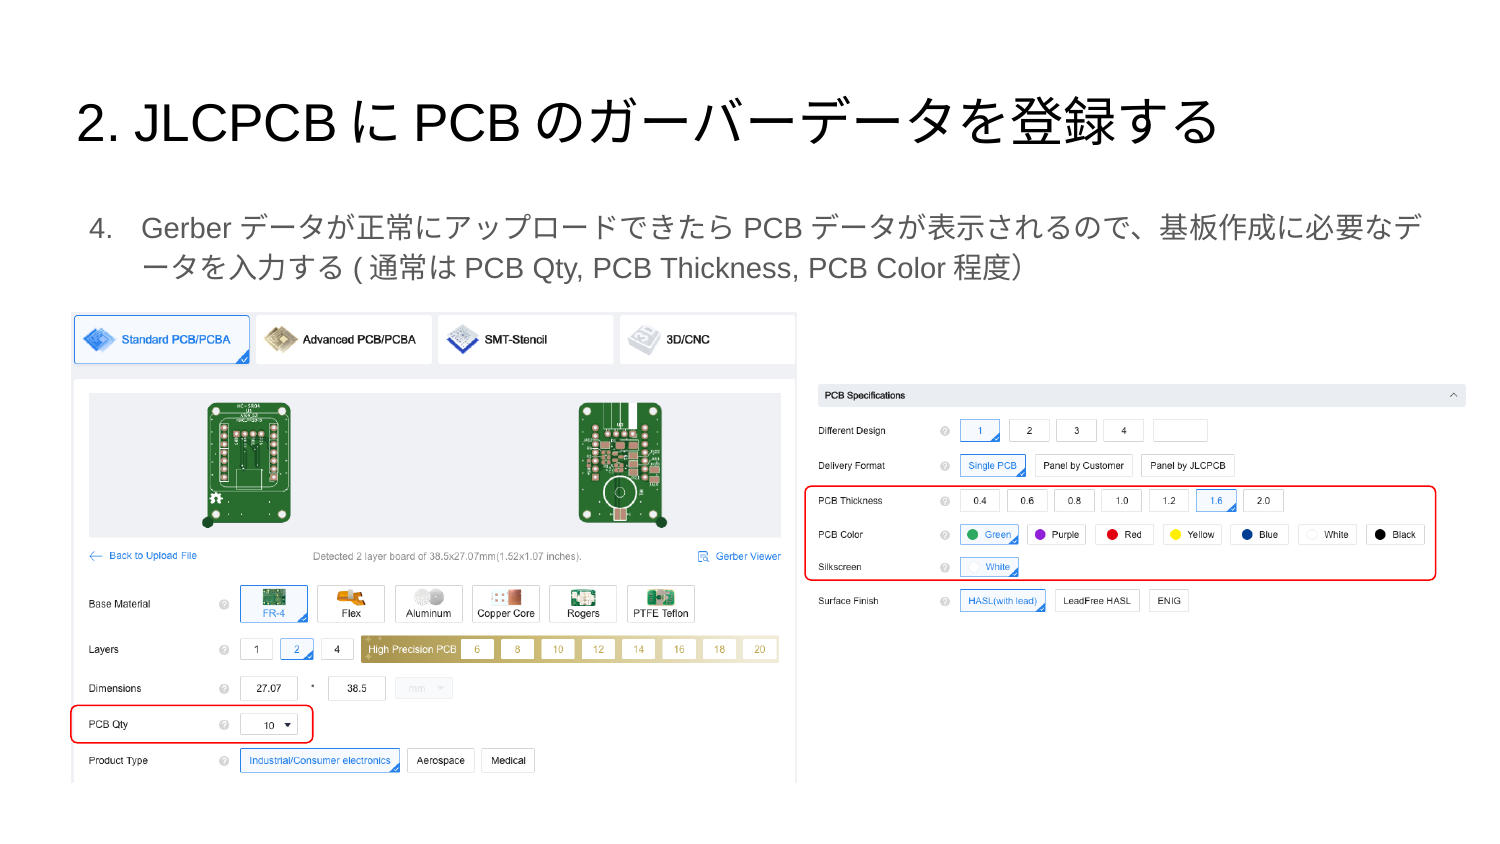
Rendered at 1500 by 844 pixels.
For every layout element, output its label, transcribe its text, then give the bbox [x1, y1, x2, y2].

picture [71, 312, 797, 783]
list Gerberデータが正常にアップロードできたらPCBデータが表示されるので、基板作成に必要なデータを入力する(通常はPCB Qty, PCB Thickness, PCB Color程度） [51, 189, 1449, 750]
picture [806, 487, 1434, 579]
title JLCPCBにPCBのガーバーデータを登録する [51, 72, 1449, 167]
picture [72, 707, 311, 742]
picture [805, 378, 1479, 621]
